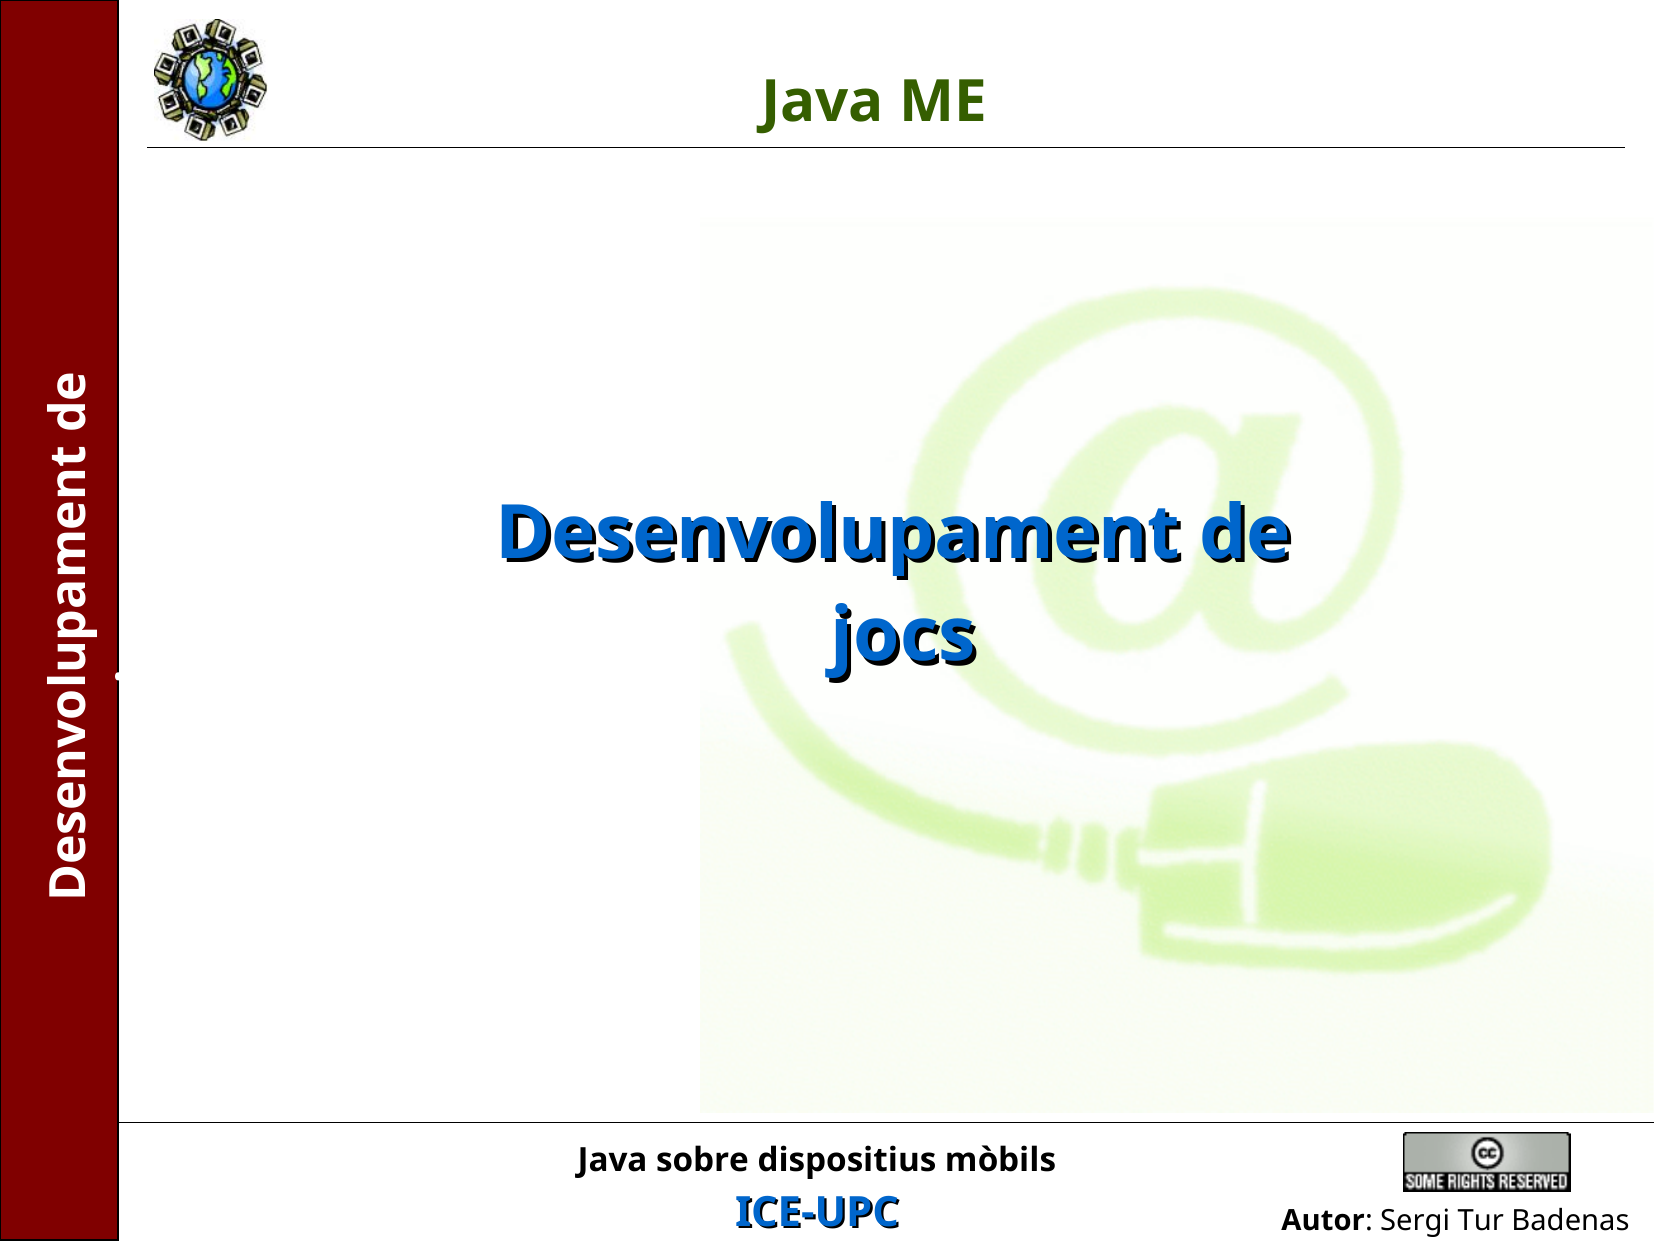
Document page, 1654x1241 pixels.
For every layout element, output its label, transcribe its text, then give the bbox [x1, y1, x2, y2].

title Java ME [129, 49, 1619, 148]
picture [154, 19, 268, 49]
picture [700, 217, 1654, 1113]
picture [1403, 1132, 1571, 1192]
subtitle Desenvolupament de jocs [141, 220, 1630, 1116]
